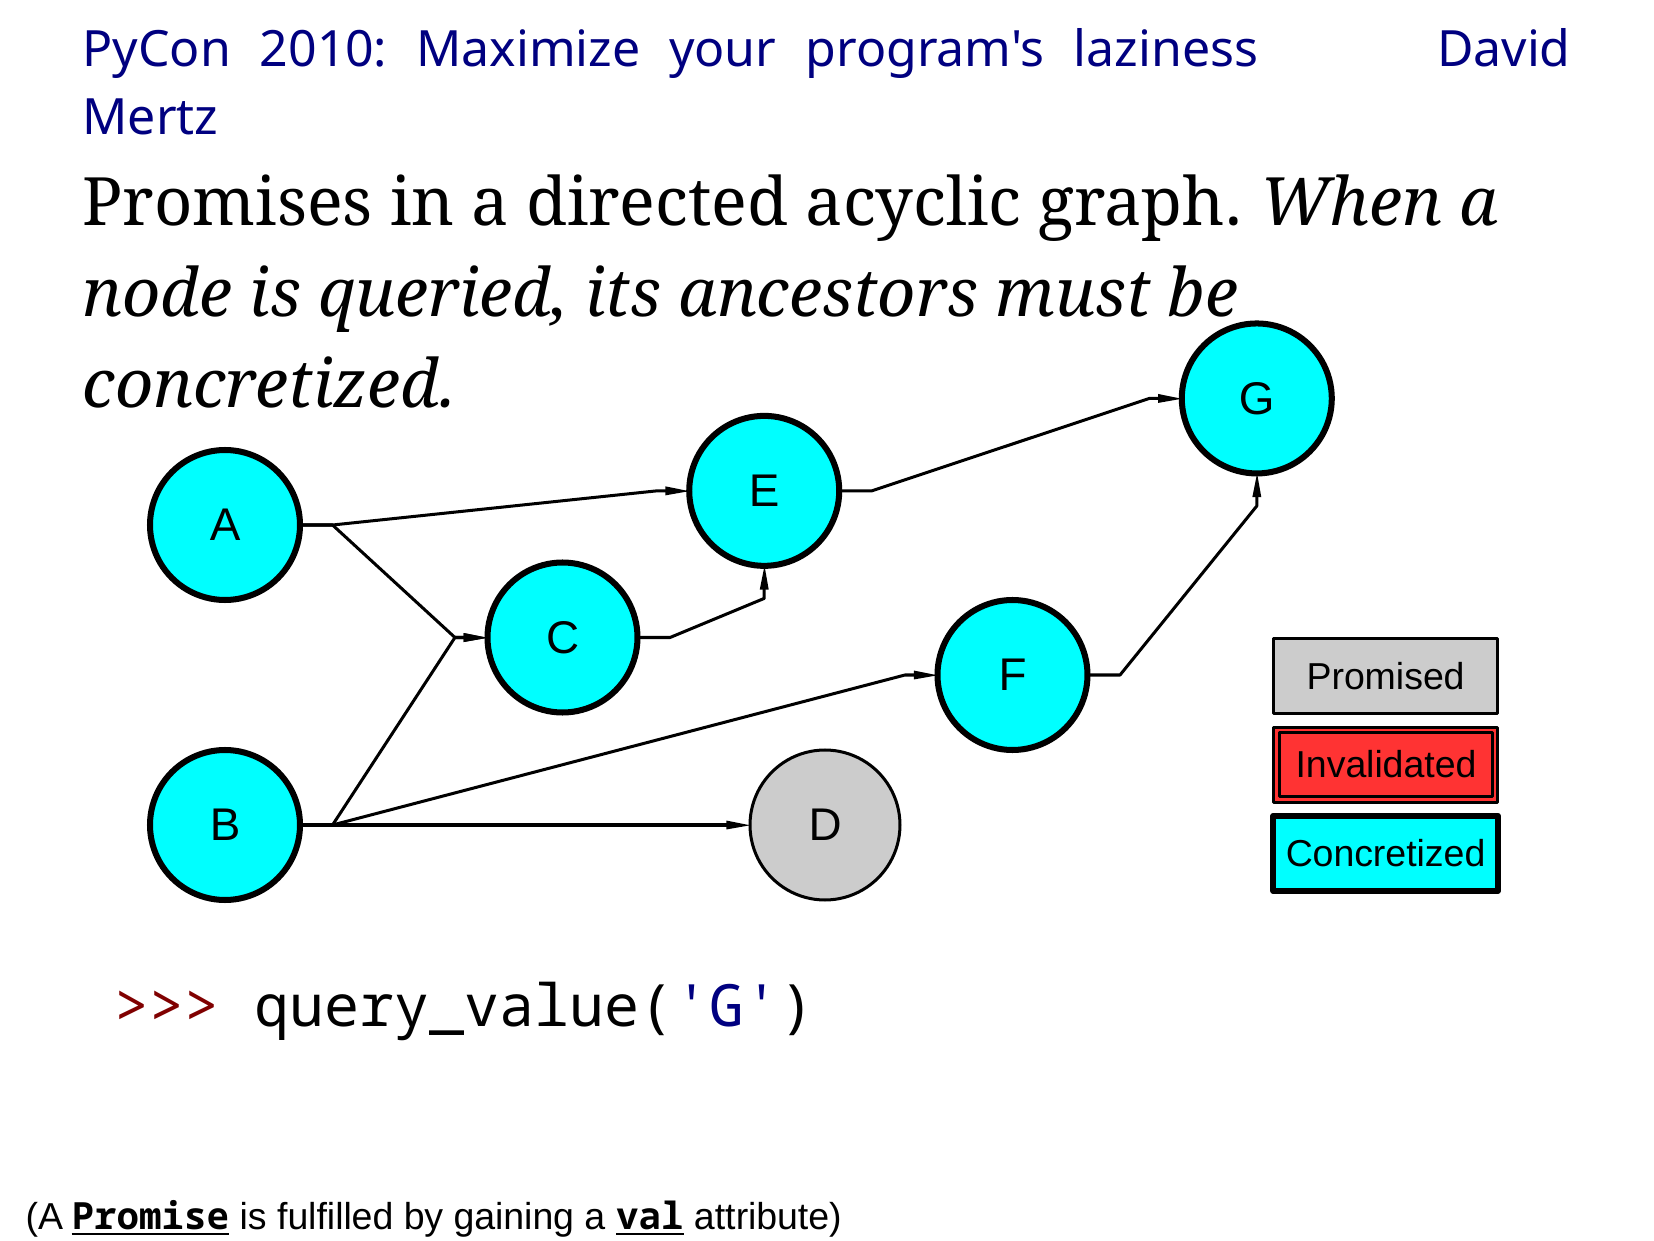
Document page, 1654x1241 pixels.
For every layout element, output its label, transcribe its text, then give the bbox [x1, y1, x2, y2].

list [125, 383, 143, 404]
text_box Invalidated [1279, 732, 1493, 797]
text_box G [1181, 323, 1332, 474]
list Promises in a directed acyclic graph. When a node is queried, its ancestors must be concretized. [82, 154, 1571, 383]
text_box (A Promise is fulfilled by gaining a val attribute) [10, 1182, 837, 1238]
text_box F [937, 600, 1088, 751]
text_box Concretized [1273, 815, 1498, 891]
list [335, 400, 1256, 821]
list [378, 383, 390, 389]
title PyCon 2010: Maximize your program's laziness David Mertz [82, 49, 1571, 113]
text_box >>> query_value('G') [98, 955, 767, 1032]
list [335, 492, 764, 637]
text_box D [750, 750, 901, 901]
list [410, 383, 427, 403]
text_box A [150, 450, 300, 601]
text_box E [689, 415, 840, 566]
list [266, 383, 278, 389]
text_box Invalidated [1273, 727, 1498, 803]
text_box Promised [1273, 638, 1498, 714]
text_box B [150, 750, 300, 901]
list [82, 383, 1571, 1168]
text_box C [487, 562, 638, 713]
